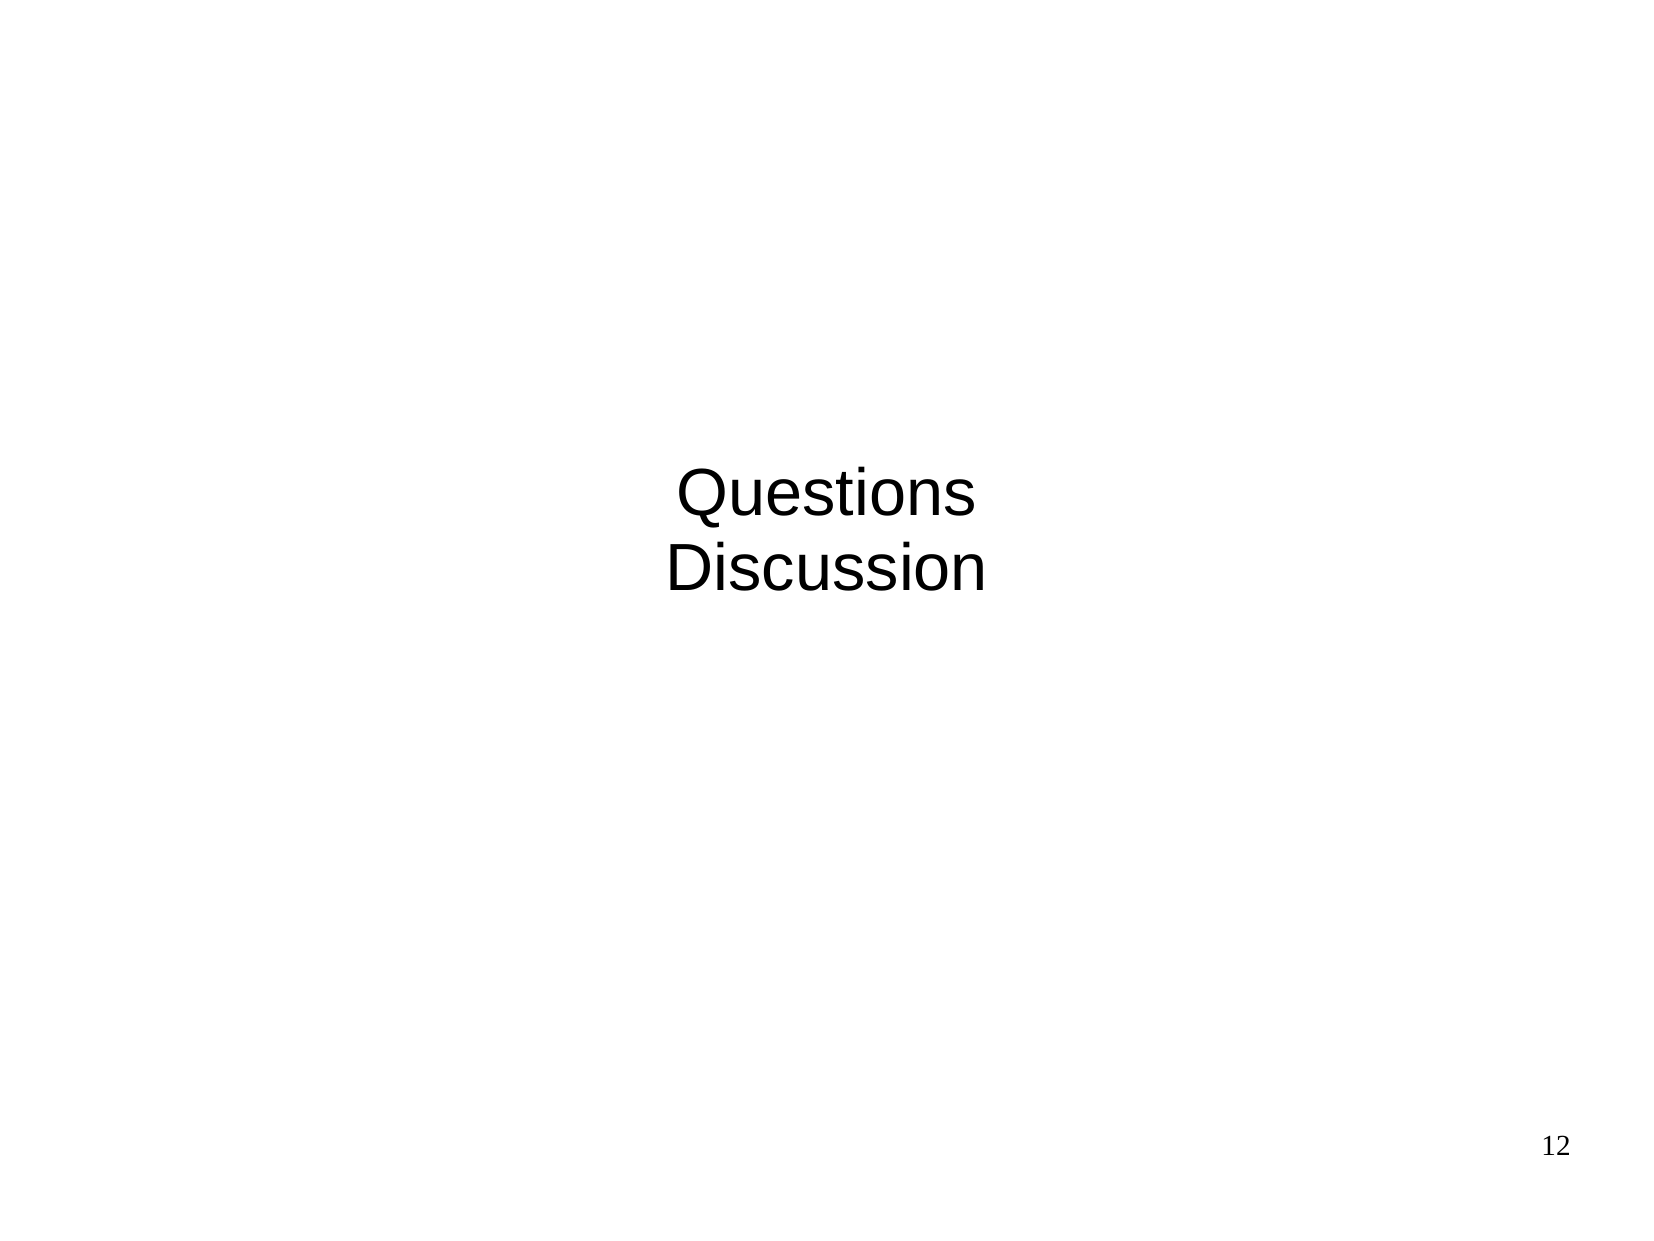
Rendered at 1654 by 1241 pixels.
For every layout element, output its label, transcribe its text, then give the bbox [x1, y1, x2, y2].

text_box Questions Discussion [82, 49, 1571, 1010]
